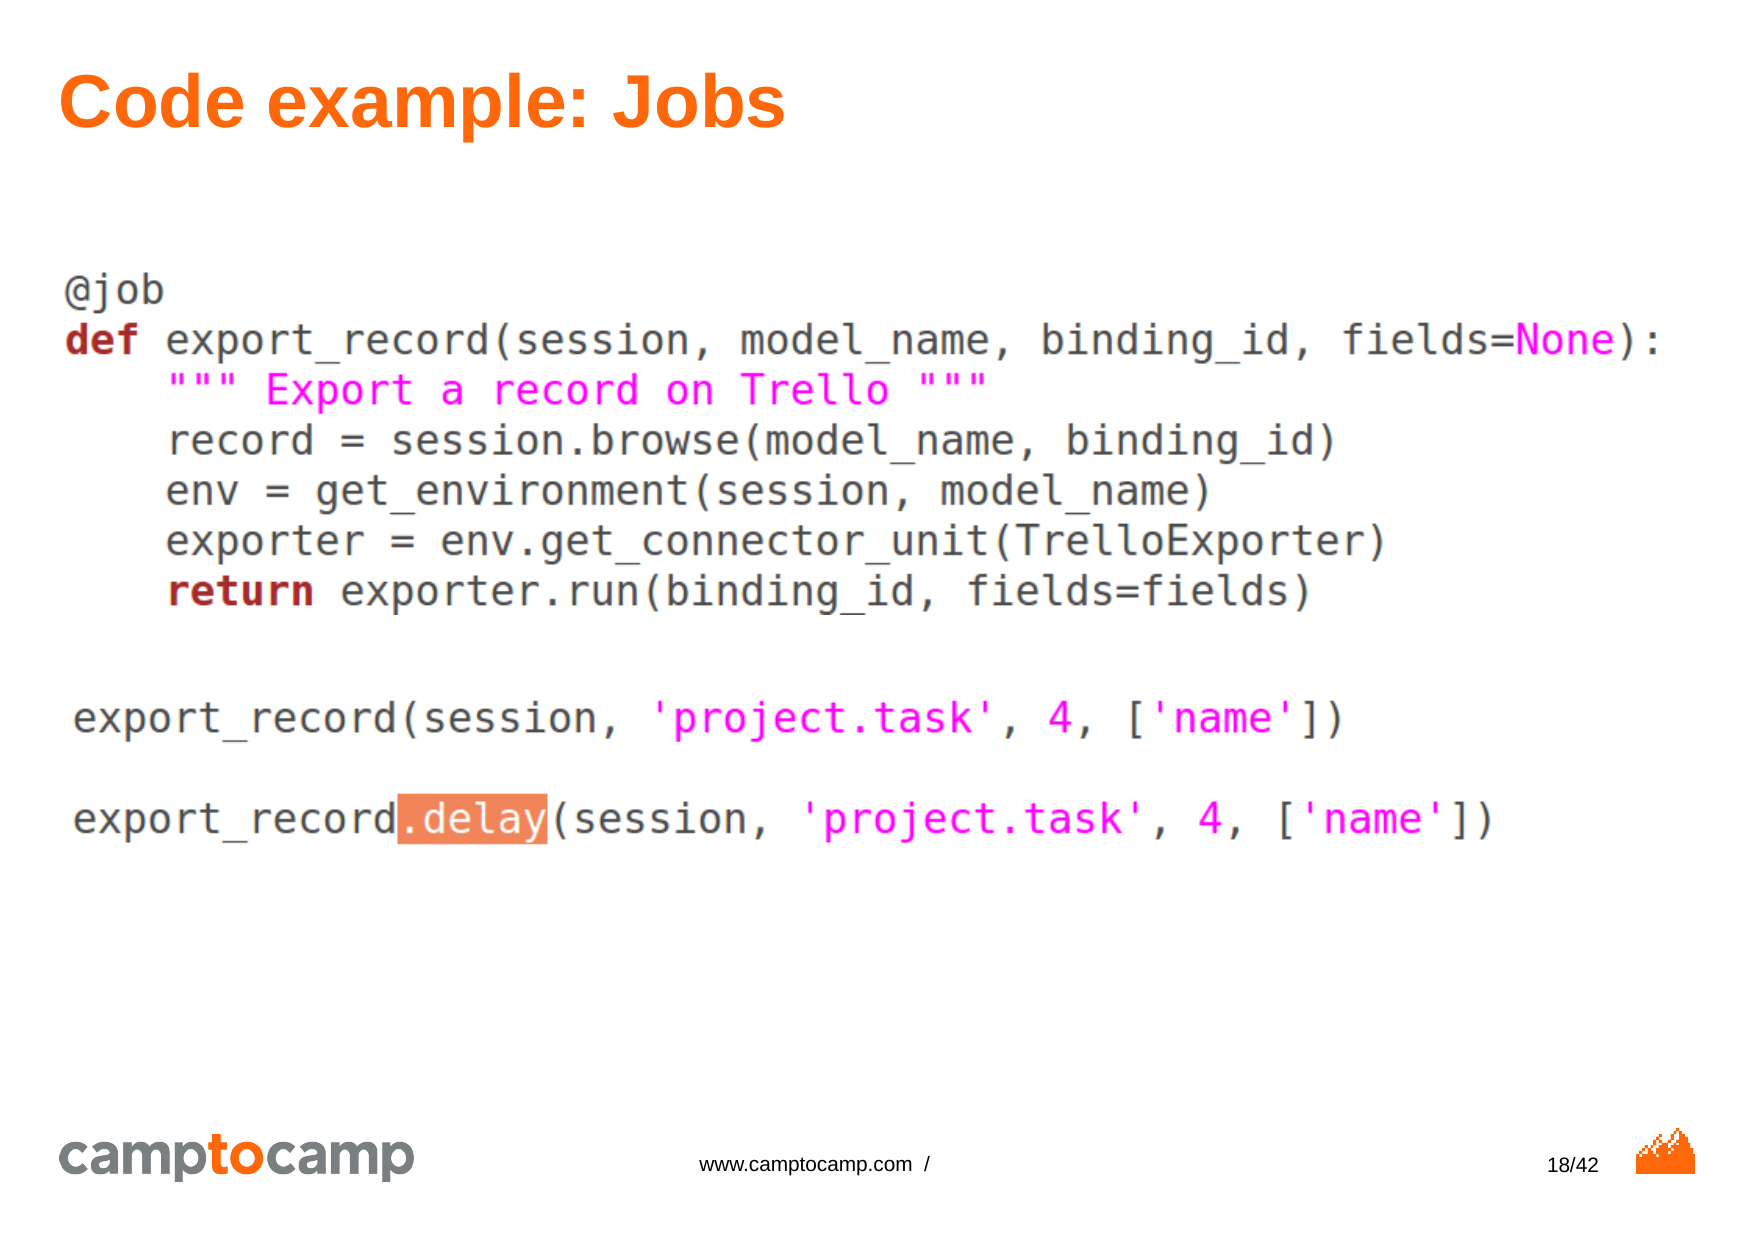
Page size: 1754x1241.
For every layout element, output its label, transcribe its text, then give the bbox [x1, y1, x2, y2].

picture [71, 687, 1506, 857]
picture [59, 1134, 414, 1182]
title Code example: Jobs [59, 59, 1695, 247]
picture [1636, 1128, 1695, 1174]
picture [59, 265, 1670, 615]
